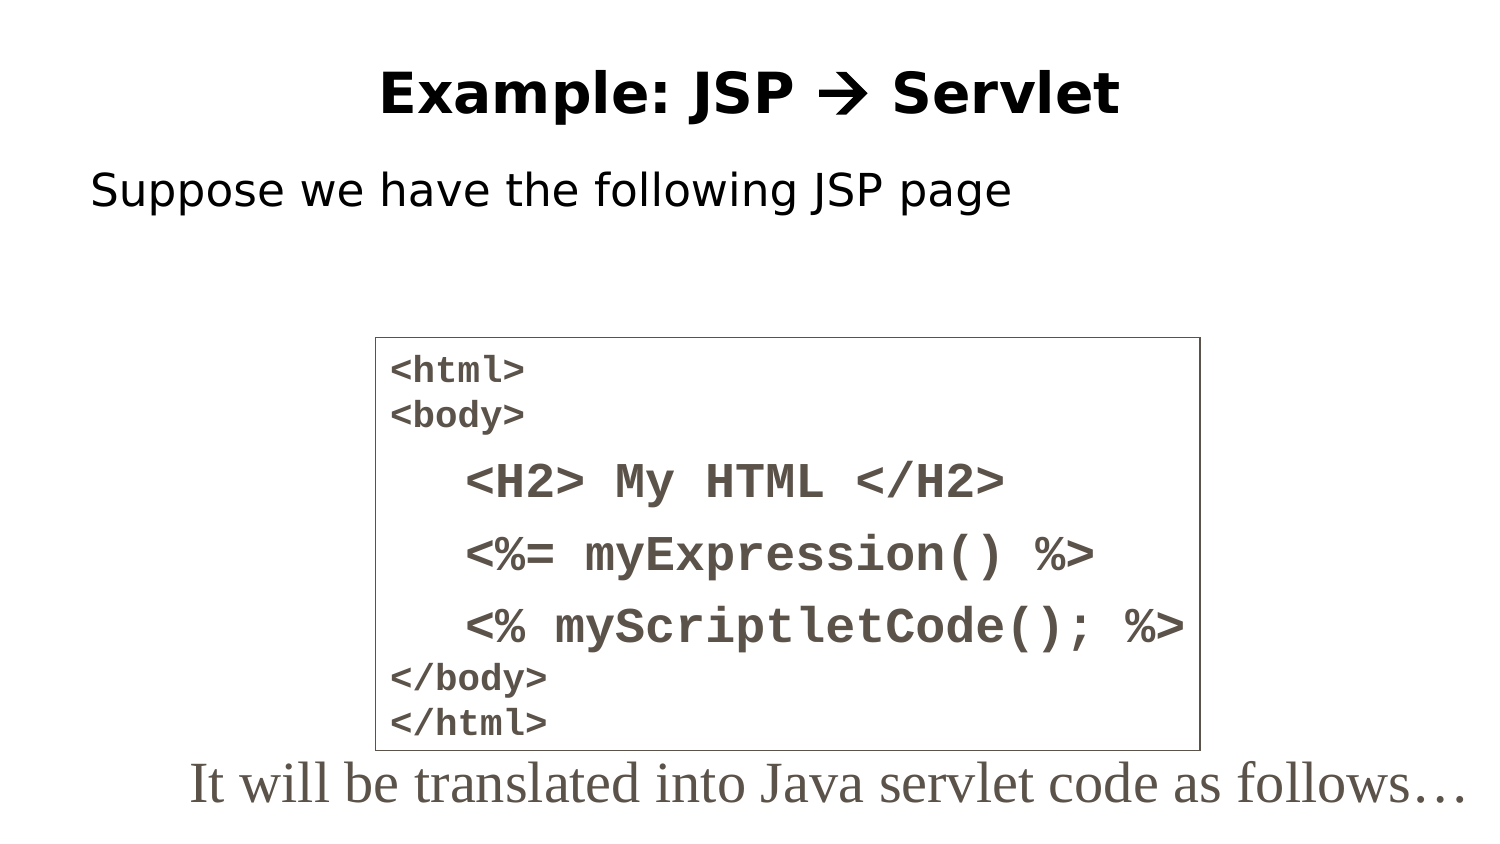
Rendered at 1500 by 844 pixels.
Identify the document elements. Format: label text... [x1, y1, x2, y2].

text_box <html> <body> <H2> My HTML </H2> <%= myExpression() %> <% myScriptletCode(); %> </body> </html> [375, 337, 1201, 736]
title Example: JSP  Servlet [75, 33, 1425, 133]
list Suppose we have the following JSP page [75, 153, 1395, 807]
text_box It will be translated into Java servlet code as follows… [174, 736, 1500, 807]
